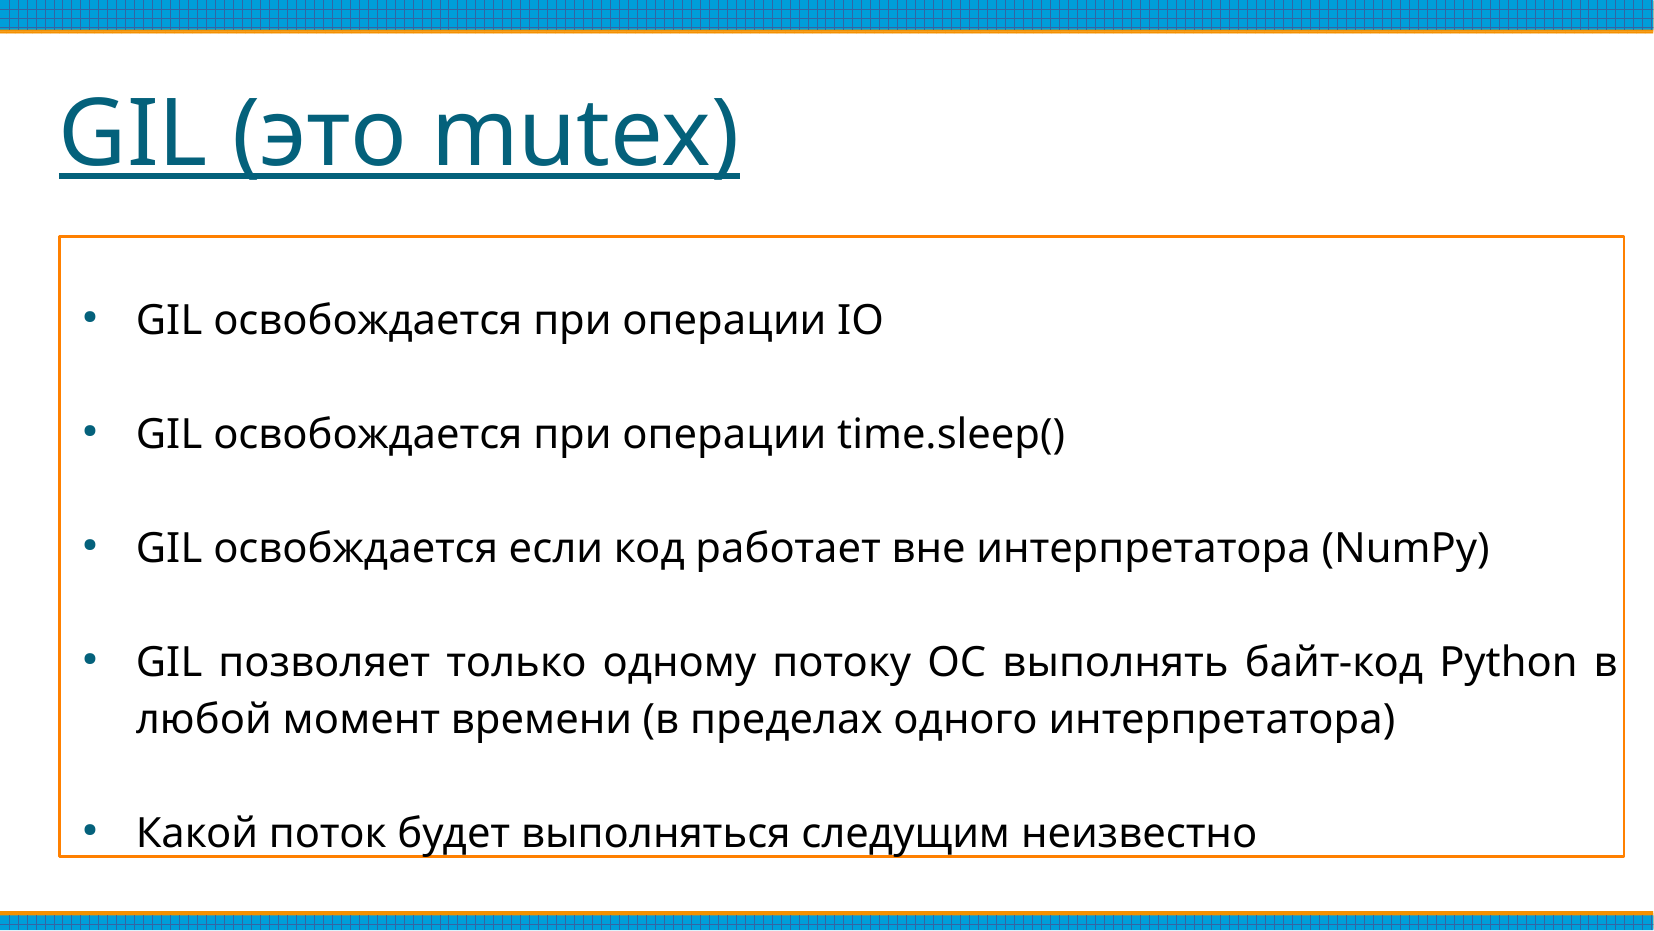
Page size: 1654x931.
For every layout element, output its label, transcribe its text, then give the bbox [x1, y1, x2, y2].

title GIL (это mutex) [59, 51, 1548, 207]
text_box GIL освобождается при операции IO GIL освобождается при операции time.sleep() GIL освобждается если код работает вне интерпретатора (NumPy) GIL позволяет только одному потоку ОС выполнять байт-код Python в любой момент времени (в пределах одного интерпретатора) Какой поток будет выполняться следущим неизвестно [59, 236, 1625, 857]
